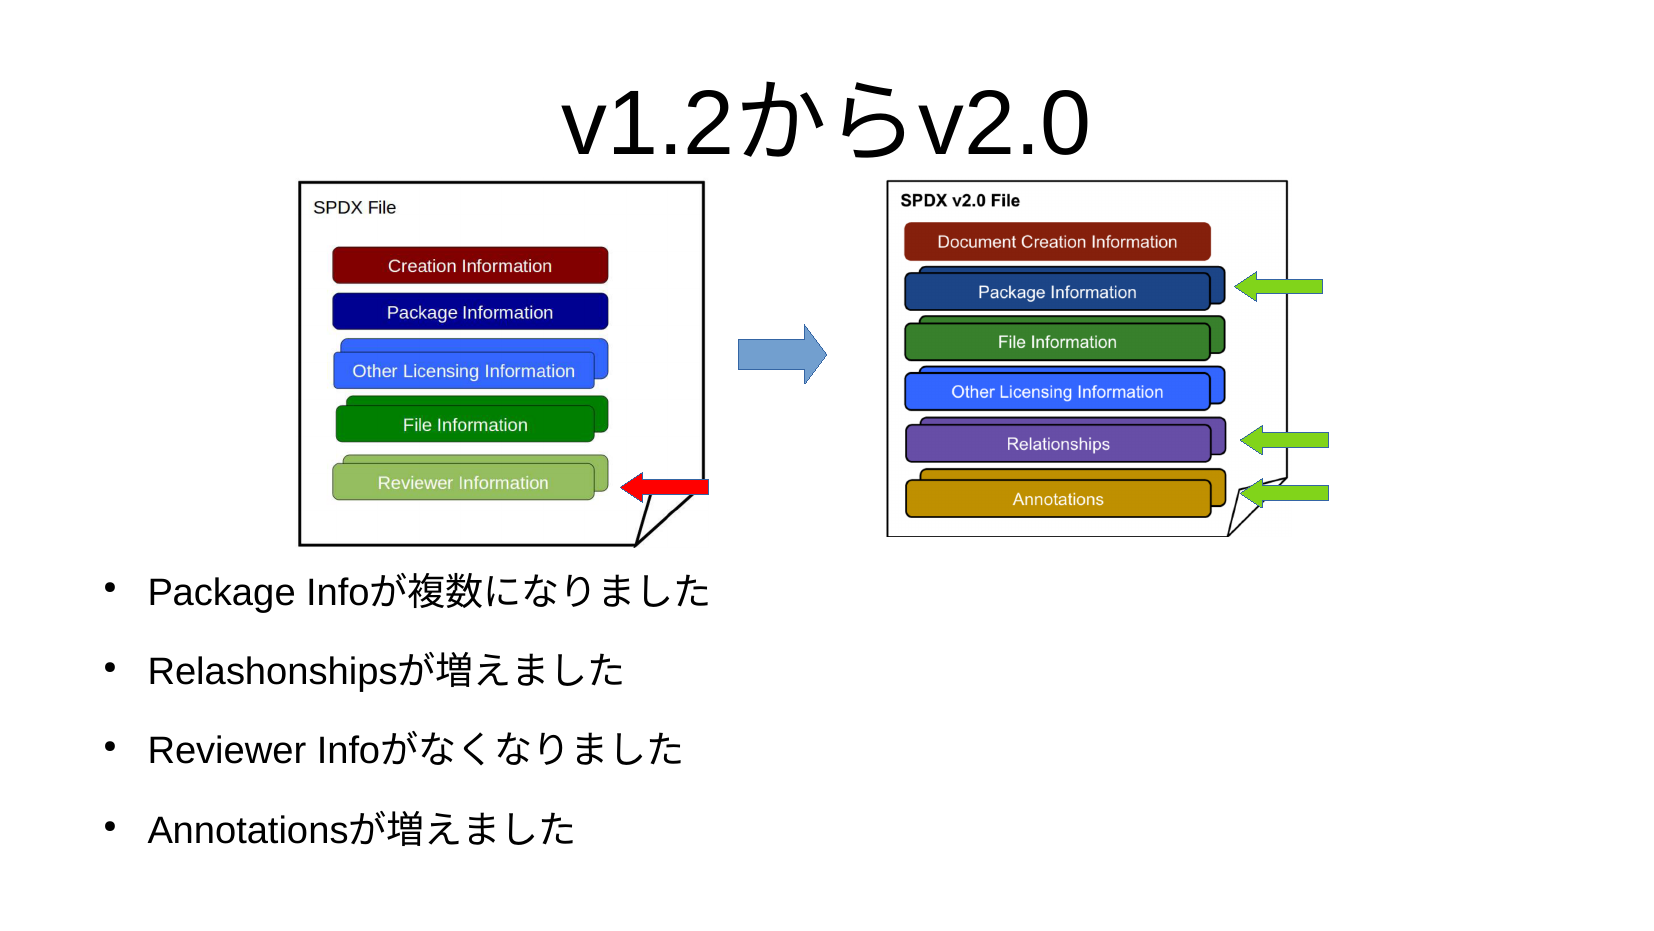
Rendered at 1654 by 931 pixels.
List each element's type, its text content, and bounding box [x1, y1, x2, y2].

text_box [620, 472, 709, 503]
picture [885, 177, 1292, 537]
text_box [1240, 425, 1329, 455]
text_box [1234, 271, 1323, 302]
text_box [1240, 478, 1329, 508]
list Package Infoが複数になりました Relashonshipsが増えました Reviewer Infoがなくなりました Annotationsが増えました [88, 561, 1571, 857]
text_box [738, 324, 827, 384]
title v1.2からv2.0 [82, 37, 1571, 193]
picture [295, 177, 709, 548]
